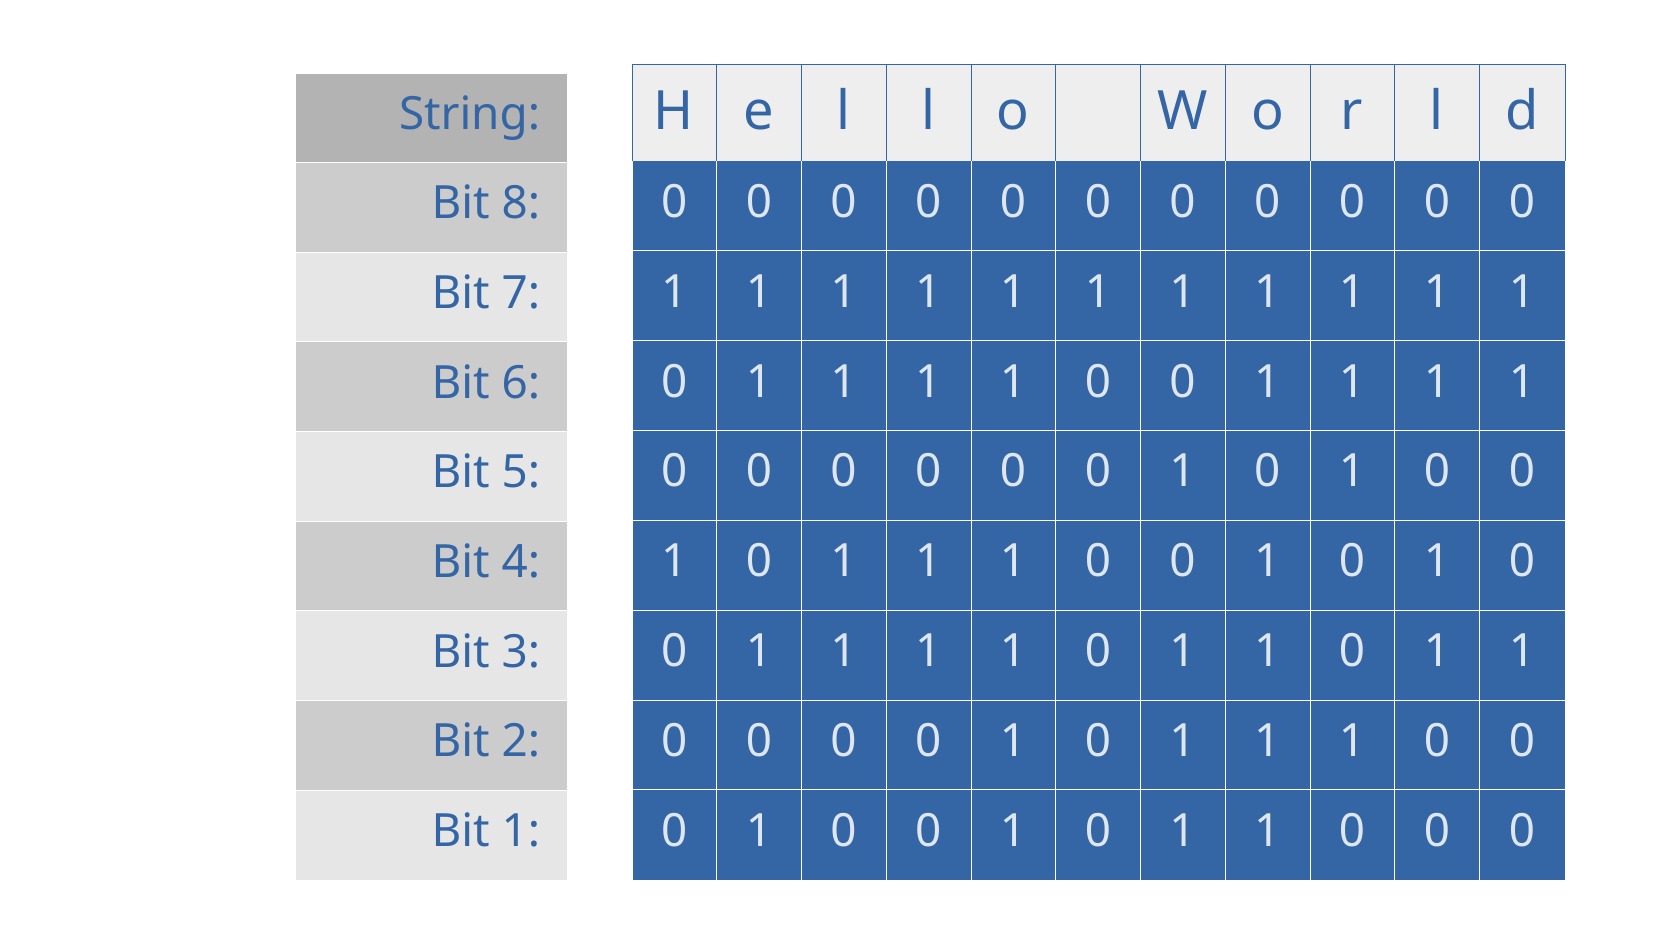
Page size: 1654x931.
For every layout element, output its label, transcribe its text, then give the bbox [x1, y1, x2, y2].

table_cell 1 [1311, 431, 1394, 520]
table_header l [802, 65, 886, 161]
table_cell 0 [1311, 521, 1394, 610]
table_cell 1 [1141, 431, 1225, 520]
table_header r [1311, 65, 1394, 161]
table_cell 1 [802, 611, 886, 700]
table_cell 0 [633, 611, 716, 700]
table_cell 1 [633, 251, 716, 340]
table_header W [1141, 65, 1225, 161]
table_cell Bit 3: [296, 611, 567, 700]
table_cell Bit 4: [296, 522, 567, 610]
table_cell 1 [972, 341, 1055, 430]
table_cell 1 [802, 341, 886, 430]
table_cell 1 [887, 521, 971, 610]
table_cell 0 [1056, 611, 1140, 700]
table_cell 1 [1395, 251, 1479, 340]
table_cell 0 [1056, 162, 1140, 250]
table_cell 1 [1226, 521, 1310, 610]
table_cell 1 [1226, 701, 1310, 789]
table_cell 1 [887, 611, 971, 700]
table_cell 0 [1226, 431, 1310, 520]
table_header H [633, 65, 716, 161]
table_cell 0 [633, 701, 716, 789]
table_cell 1 [633, 521, 716, 610]
table_cell 1 [972, 790, 1055, 880]
table_cell 0 [972, 162, 1055, 250]
table_cell 1 [1480, 611, 1565, 700]
table_cell 1 [1395, 521, 1479, 610]
table_cell Bit 2: [296, 701, 567, 790]
table_cell 0 [802, 701, 886, 789]
table_header e [717, 65, 801, 161]
table_header d [1480, 65, 1565, 161]
table_cell 1 [1311, 701, 1394, 789]
table_cell 1 [1395, 611, 1479, 700]
table_cell 0 [1056, 701, 1140, 789]
table_cell 0 [633, 162, 716, 250]
table_cell Bit 8: [296, 163, 567, 252]
table_cell 1 [1226, 341, 1310, 430]
table_cell 1 [717, 611, 801, 700]
table_cell 0 [1056, 521, 1140, 610]
table_cell 1 [887, 341, 971, 430]
table_cell 0 [1141, 341, 1225, 430]
table_cell 0 [1226, 162, 1310, 250]
table_cell 0 [1141, 521, 1225, 610]
table_cell 1 [1141, 701, 1225, 789]
table_header String: [296, 74, 567, 162]
table_cell 0 [1395, 162, 1479, 250]
table_cell 1 [887, 251, 971, 340]
table_cell 0 [802, 790, 886, 880]
table_cell 1 [972, 611, 1055, 700]
table_cell 0 [633, 341, 716, 430]
table_cell 0 [633, 790, 716, 880]
table_cell 0 [1480, 521, 1565, 610]
table_cell 0 [1056, 431, 1140, 520]
table_cell 0 [1311, 611, 1394, 700]
table_cell 1 [1141, 790, 1225, 880]
table_cell 1 [1226, 790, 1310, 880]
table_cell Bit 1: [296, 791, 567, 880]
table_cell Bit 6: [296, 342, 567, 431]
table_cell 1 [1311, 341, 1394, 430]
table_cell 1 [1480, 251, 1565, 340]
table_cell 0 [1395, 701, 1479, 789]
table_cell 0 [1480, 790, 1565, 880]
table_cell 1 [717, 790, 801, 880]
table_cell 1 [972, 701, 1055, 789]
table_cell 0 [972, 431, 1055, 520]
table_cell 0 [633, 431, 716, 520]
table_cell 1 [1311, 251, 1394, 340]
table_cell 1 [802, 521, 886, 610]
table_cell 1 [972, 251, 1055, 340]
table_cell 1 [1141, 611, 1225, 700]
table_cell 0 [717, 701, 801, 789]
table_cell 1 [802, 251, 886, 340]
table_cell 0 [1056, 790, 1140, 880]
table_cell 0 [887, 701, 971, 789]
table_header [1056, 65, 1140, 161]
table_cell 1 [1141, 251, 1225, 340]
table_cell 1 [1226, 251, 1310, 340]
table_cell 1 [1226, 611, 1310, 700]
table_cell 1 [717, 251, 801, 340]
table_cell Bit 5: [296, 432, 567, 521]
table_cell 1 [1480, 341, 1565, 430]
table_header l [887, 65, 971, 161]
table_cell 1 [1395, 341, 1479, 430]
table_cell 0 [1395, 790, 1479, 880]
table_cell 0 [1480, 431, 1565, 520]
table_cell 0 [1480, 162, 1565, 250]
table_cell 1 [717, 341, 801, 430]
table_cell 0 [1141, 162, 1225, 250]
table_cell 0 [887, 431, 971, 520]
table_cell 0 [887, 790, 971, 880]
table_cell 0 [1311, 162, 1394, 250]
table_cell 0 [802, 431, 886, 520]
table_cell 0 [717, 162, 801, 250]
table_header o [1226, 65, 1310, 161]
table_cell 0 [802, 162, 886, 250]
table_cell 0 [717, 521, 801, 610]
table_cell 0 [1056, 341, 1140, 430]
table_cell 0 [1395, 431, 1479, 520]
table_cell 0 [887, 162, 971, 250]
table_cell Bit 7: [296, 253, 567, 341]
table_cell 0 [1480, 701, 1565, 789]
table_cell 1 [972, 521, 1055, 610]
table_cell 1 [1056, 251, 1140, 340]
table_cell 0 [717, 431, 801, 520]
table_header o [972, 65, 1055, 161]
table_cell 0 [1311, 790, 1394, 880]
table_header l [1395, 65, 1479, 161]
